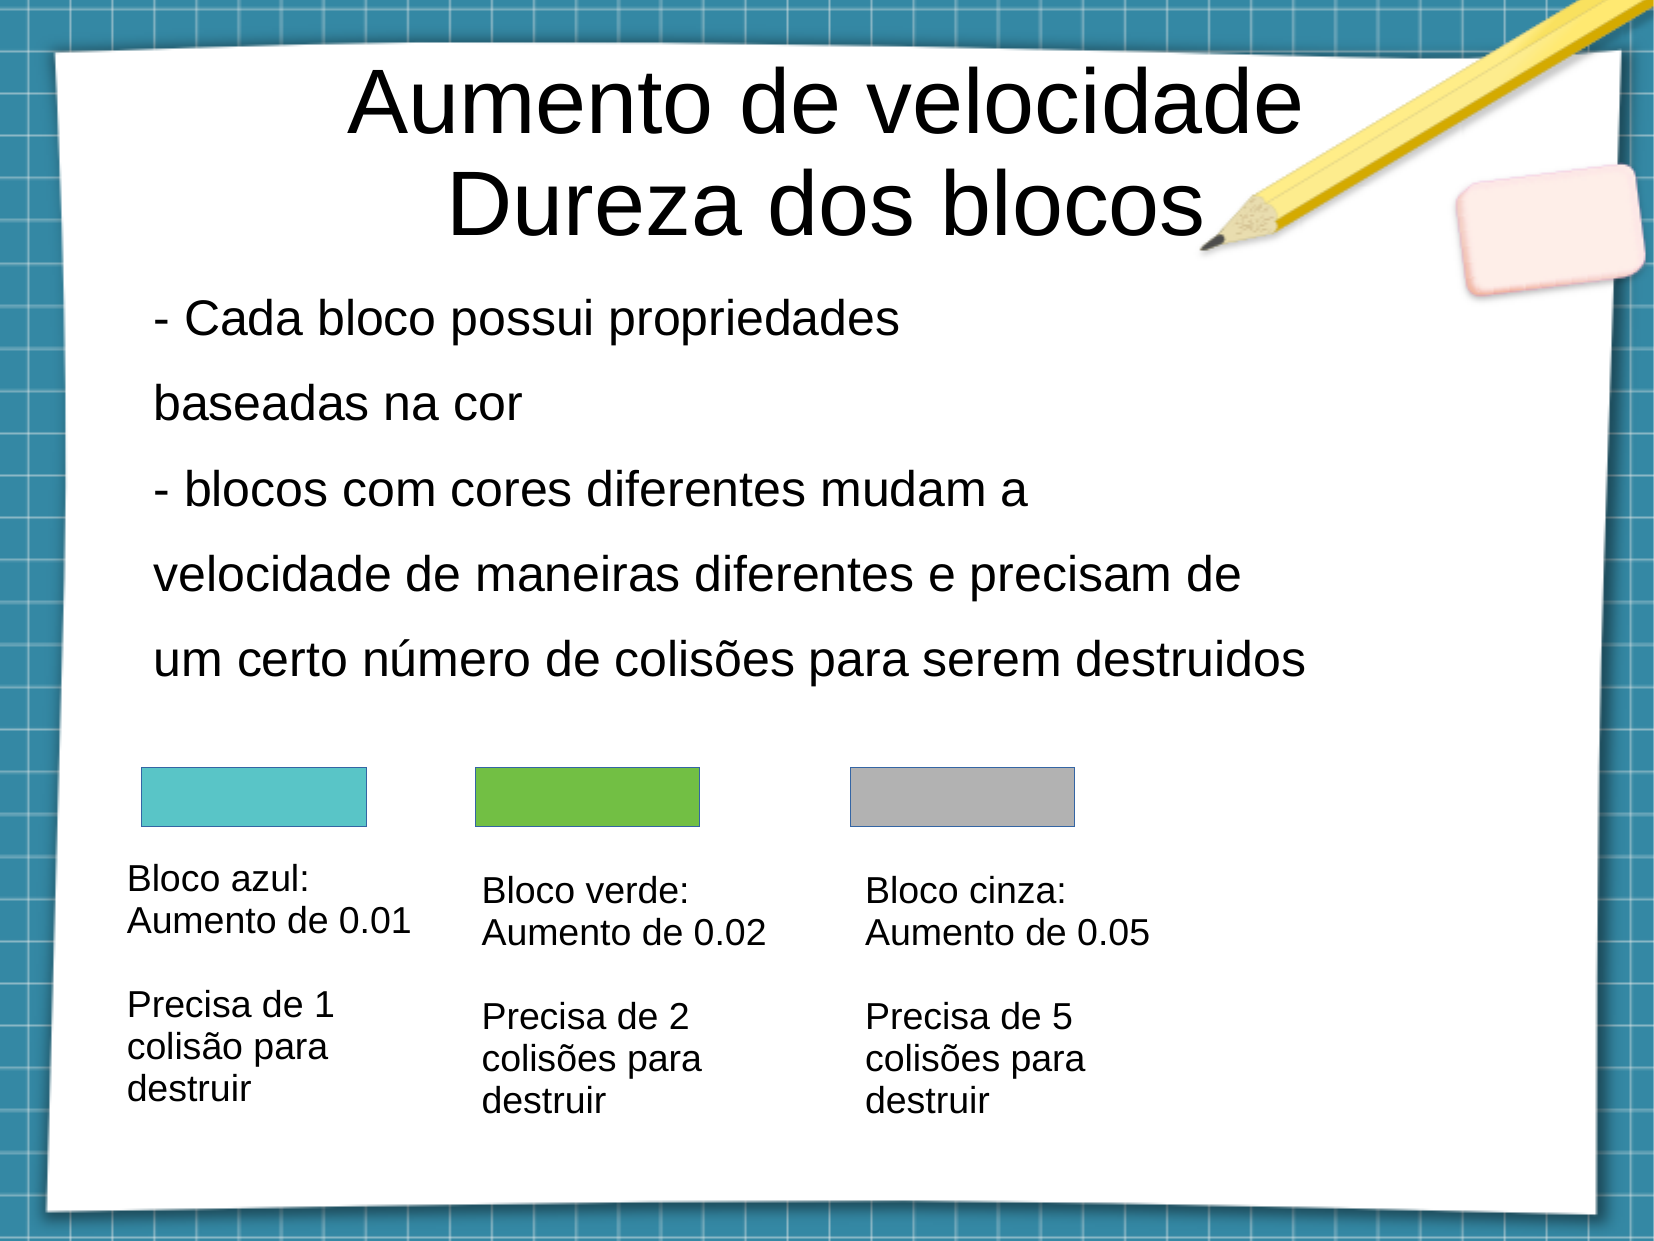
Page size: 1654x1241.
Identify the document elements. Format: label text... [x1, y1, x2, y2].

text_box Bloco verde: Aumento de 0.02 Precisa de 2 colisões para destruir [466, 862, 786, 1129]
picture [0, 0, 1654, 1241]
text_box Bloco azul: Aumento de 0.01 Precisa de 1 colisão para destruir [112, 850, 432, 1118]
text_box Bloco cinza: Aumento de 0.05 Precisa de 5 colisões para destruir [850, 862, 1170, 1129]
text_box [475, 767, 700, 827]
text_box [141, 767, 367, 827]
title Aumento de velocidade Dureza dos blocos [82, 49, 1571, 257]
list - Cada bloco possui propriedades baseadas na cor - blocos com cores diferentes mudam a velocidade de maneiras diferentes e precisam de um certo número de colisões para serem destruidos [82, 290, 1571, 1010]
text_box [850, 767, 1075, 827]
